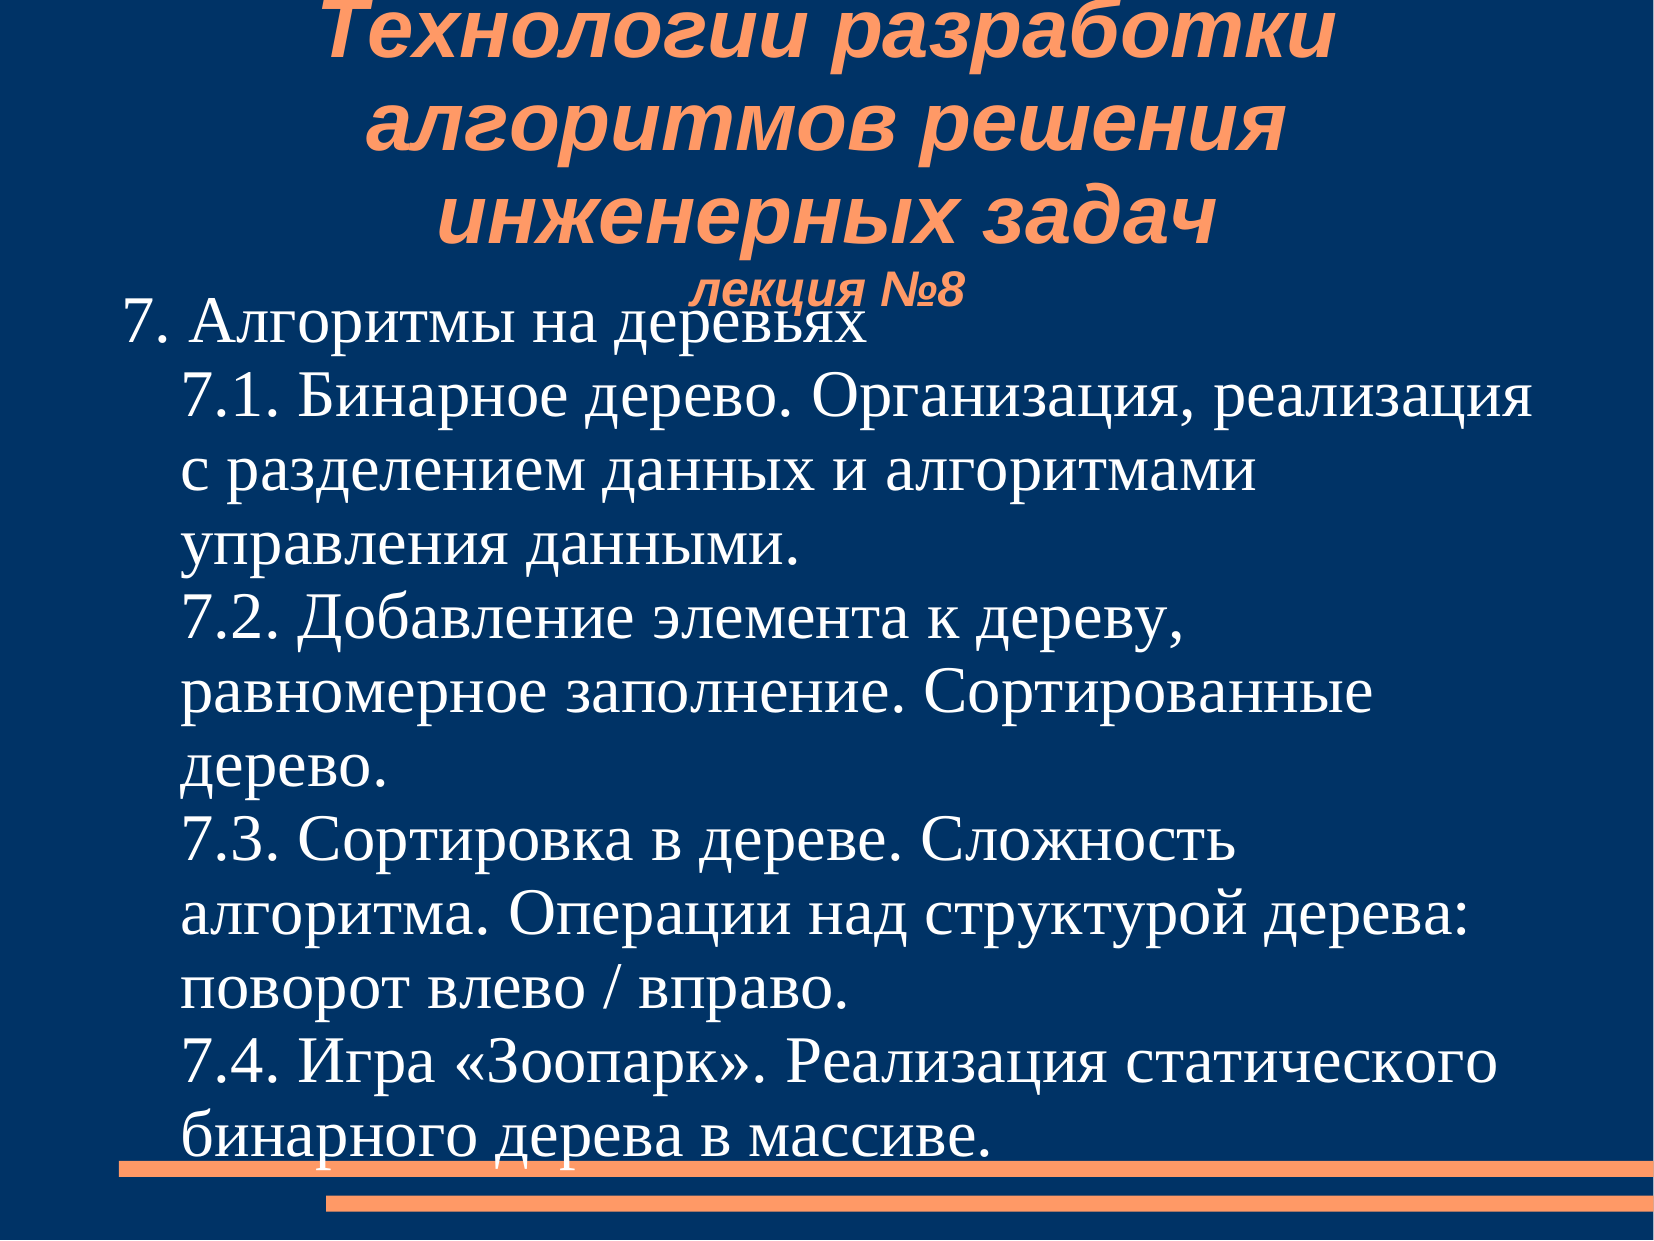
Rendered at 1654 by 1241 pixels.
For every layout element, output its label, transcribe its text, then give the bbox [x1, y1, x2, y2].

title Технологии разработки алгоритмов решения инженерных задач лекция №8 [121, 28, 1534, 272]
subtitle 7. Алгоритмы на деревьях 7.1. Бинарное дерево. Организация, реализация с разделением данных и алгоритмами управления данными. 7.2. Добавление элемента к дереву, равномерное заполнение. Сортированные дерево. 7.3. Сортировка в дереве. Сложность алгоритма. Операции над структурой дерева: поворот влево / вправо. 7.4. Игра «Зоопарк». Реализация статического бинарного дерева в массиве. [121, 319, 1561, 1135]
